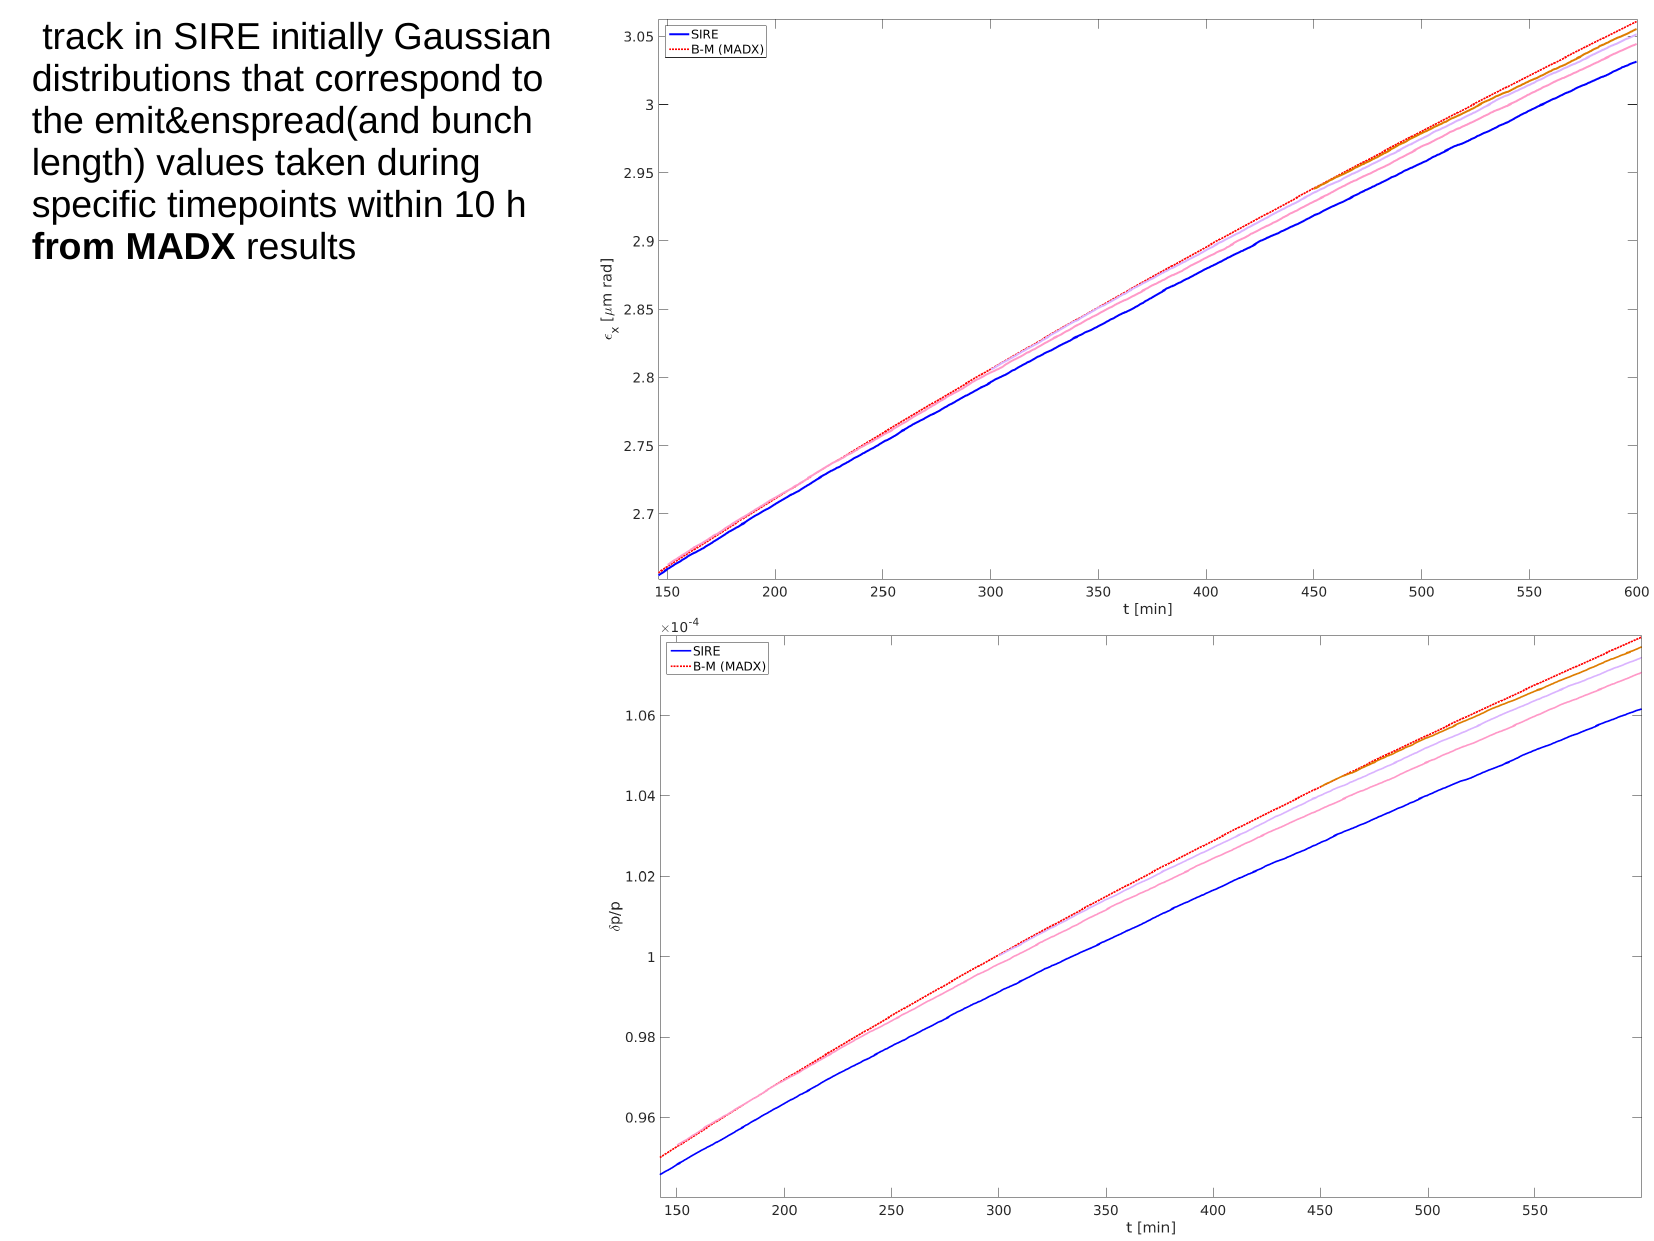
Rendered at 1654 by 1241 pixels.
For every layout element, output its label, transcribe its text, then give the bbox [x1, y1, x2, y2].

picture [599, 11, 1650, 1237]
text_box track in SIRE initially Gaussian distributions that correspond to the emit&enspread(and bunch length) values taken during specific timepoints within 10 h from MADX results [17, 8, 571, 276]
